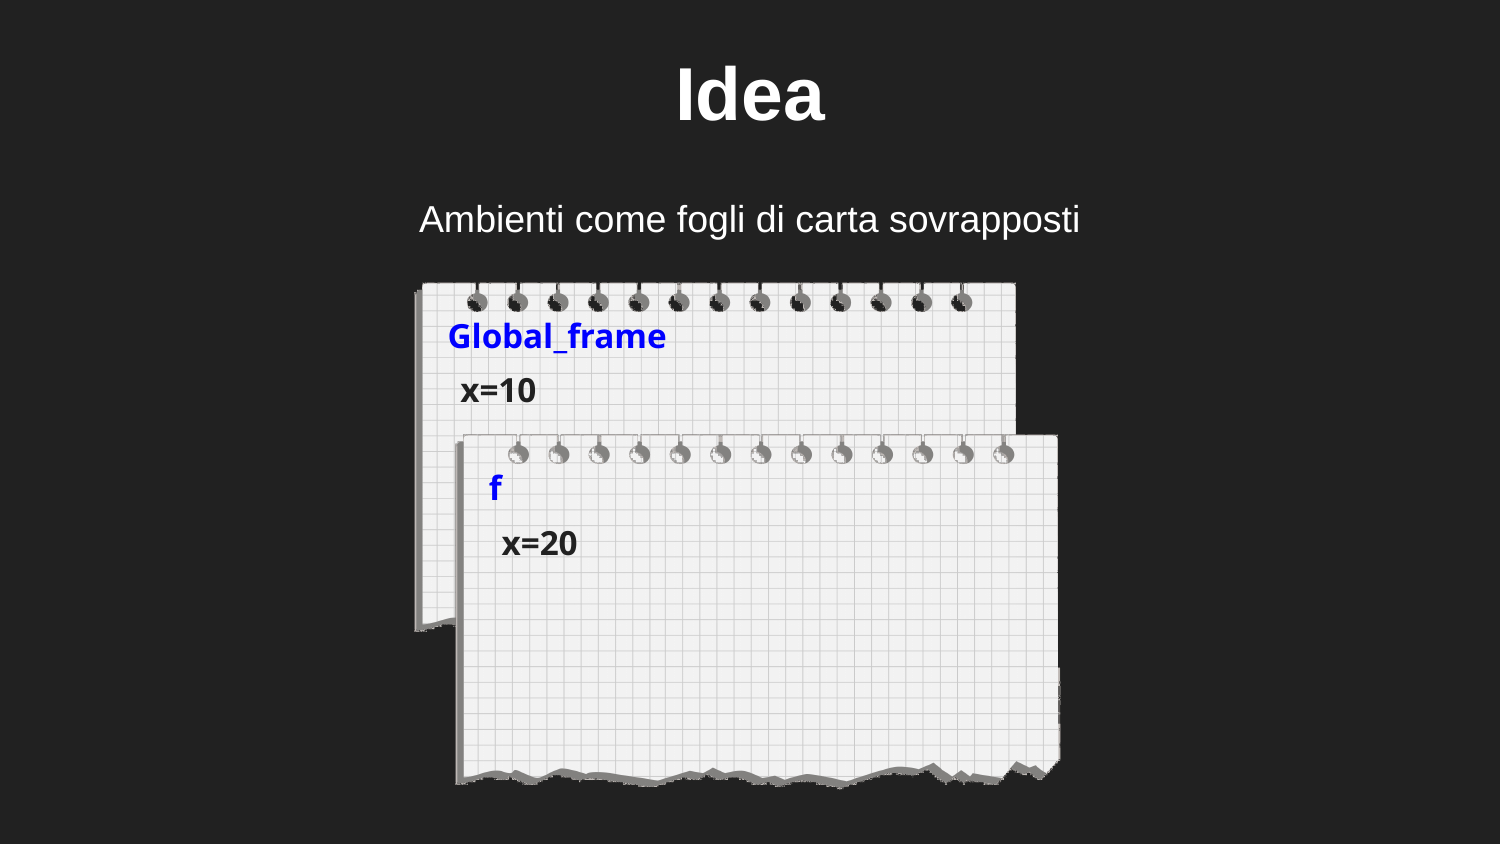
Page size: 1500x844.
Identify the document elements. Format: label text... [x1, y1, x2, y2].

text_box x=10 [445, 369, 790, 425]
title Idea [51, 20, 1449, 159]
text_box f [473, 468, 818, 523]
text_box x=20 [486, 522, 831, 577]
text_box Global_frame [432, 315, 777, 370]
text_box Ambienti come fogli di carta sovrapposti [51, 180, 1449, 256]
picture [404, 277, 1075, 795]
